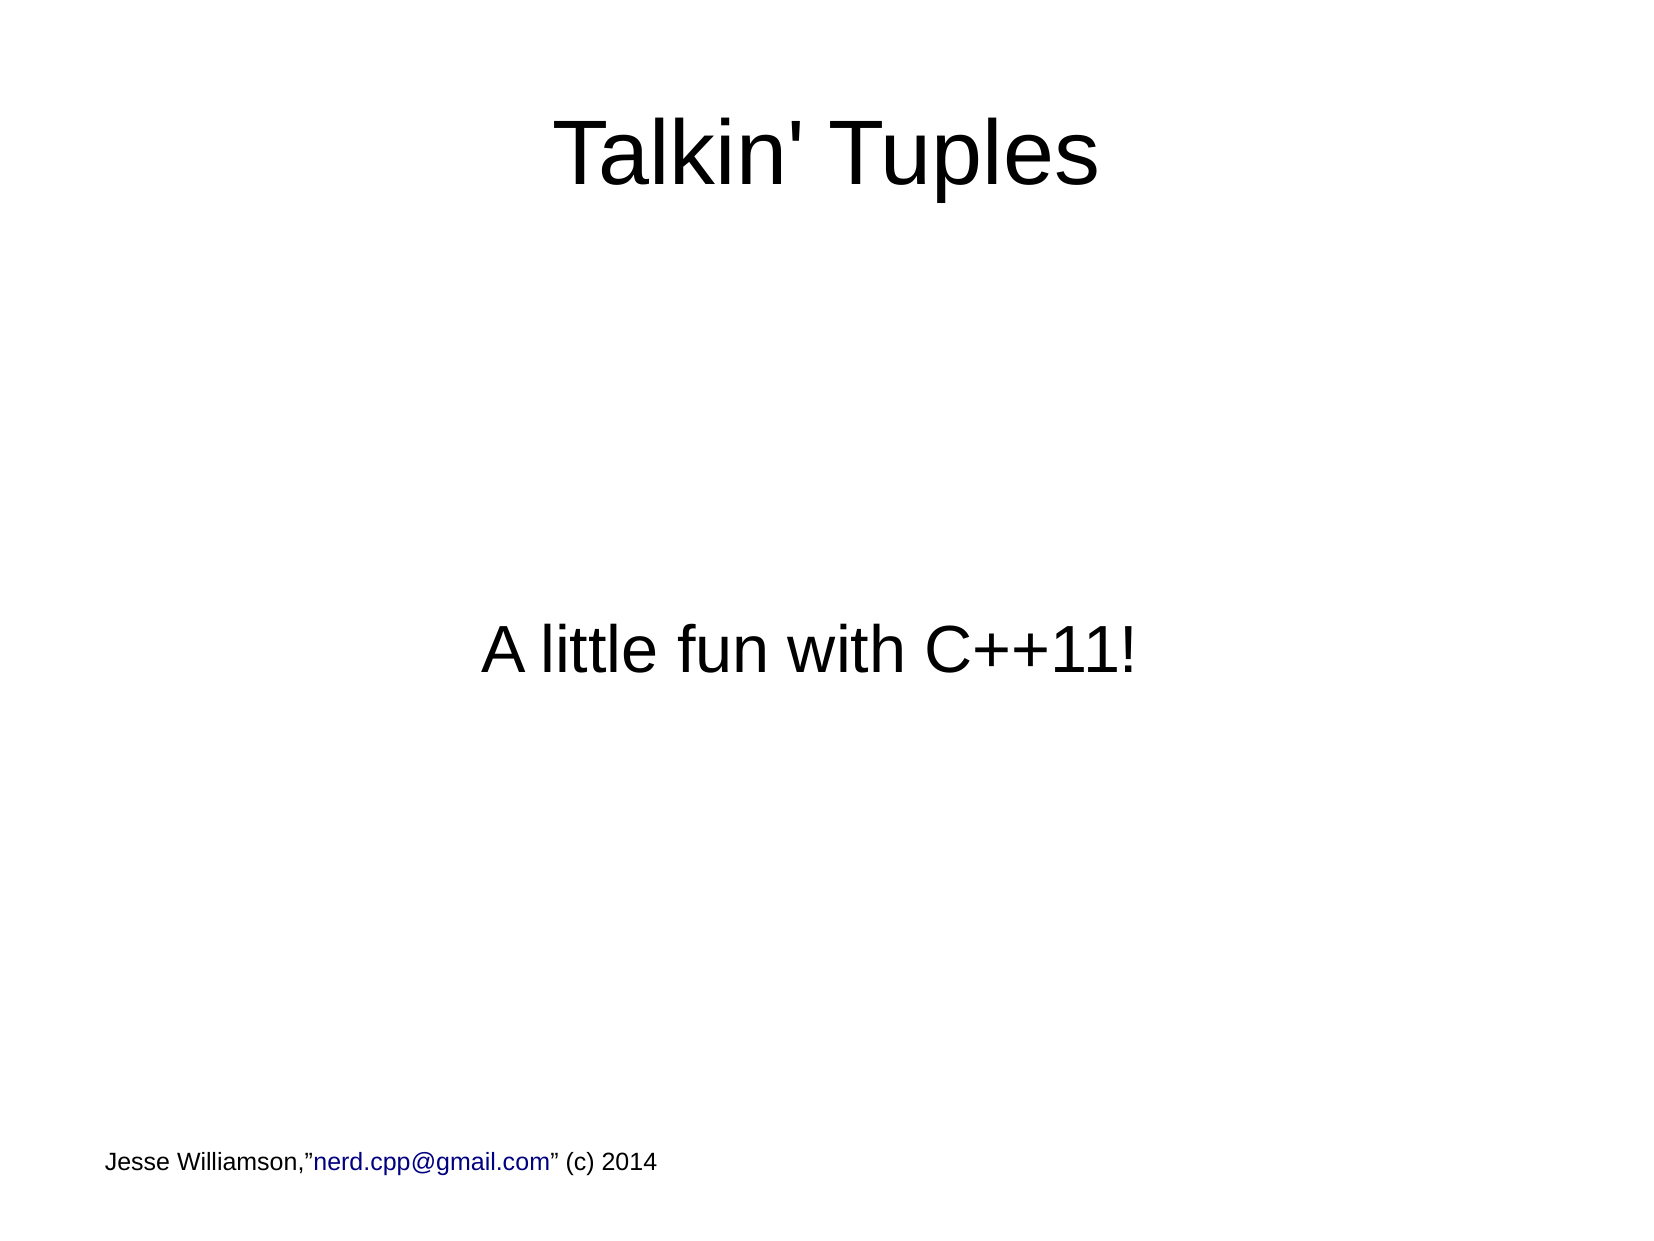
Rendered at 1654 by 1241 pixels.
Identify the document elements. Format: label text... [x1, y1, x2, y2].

text_box Jesse Williamson,”nerd.cpp@gmail.com” (c) 2014 [90, 1140, 673, 1183]
title Talkin' Tuples [82, 49, 1571, 257]
subtitle A little fun with C++11! [82, 290, 1538, 1010]
